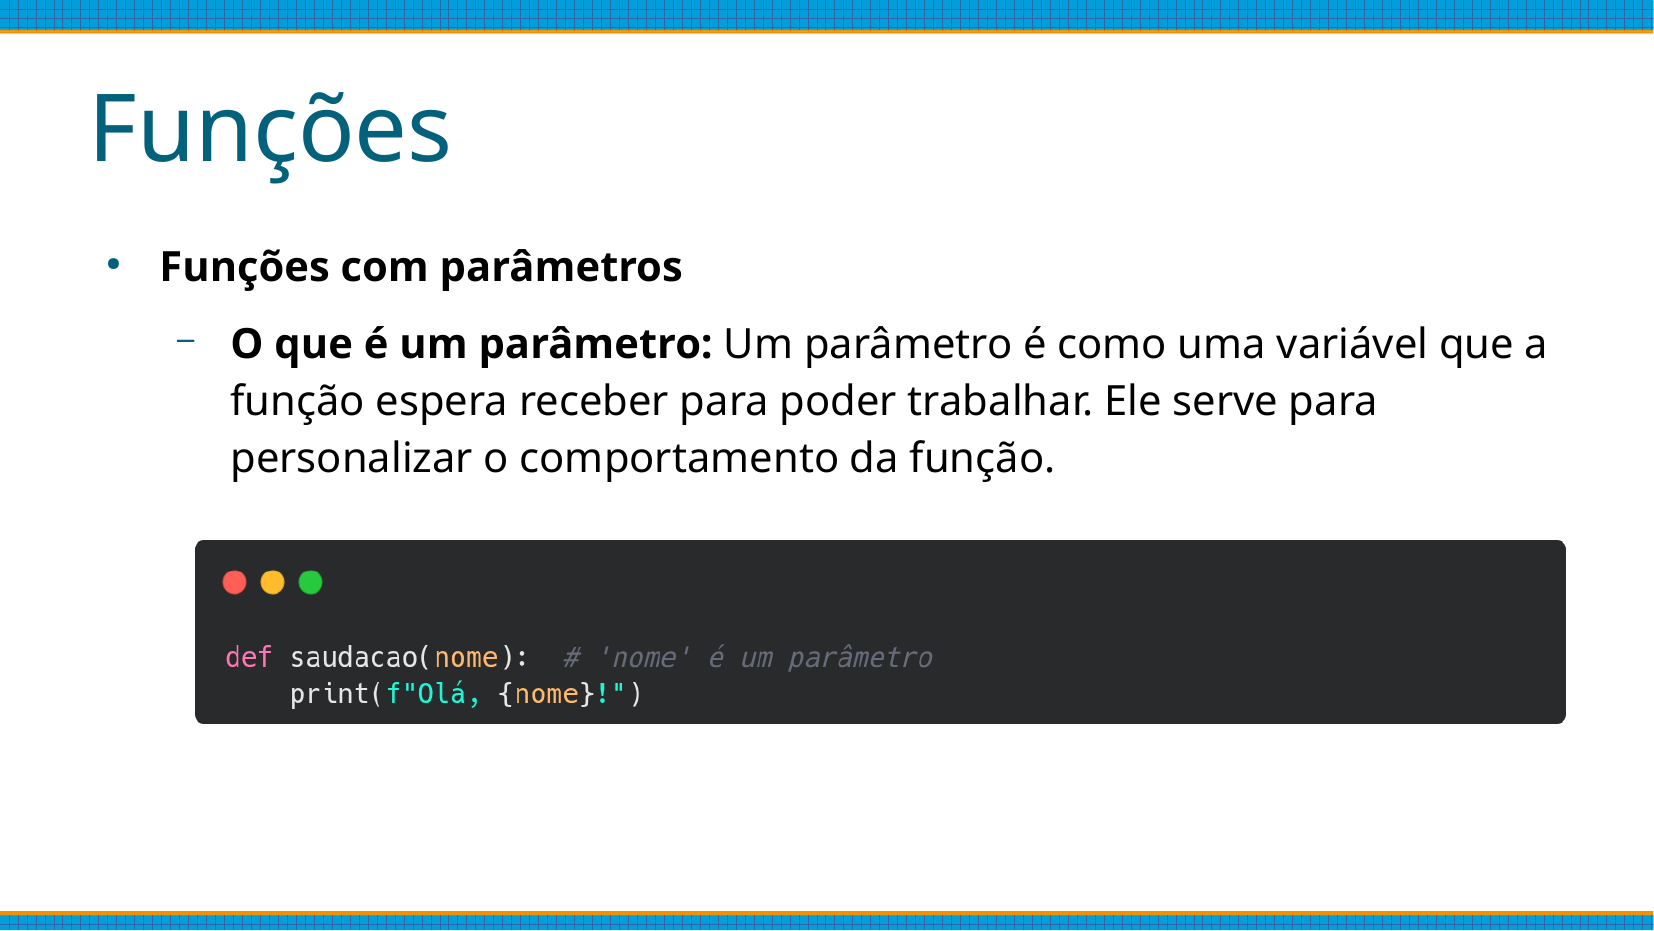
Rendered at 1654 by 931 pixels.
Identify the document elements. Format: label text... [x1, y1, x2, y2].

title Funções [88, 44, 1565, 207]
list Funções com parâmetros O que é um parâmetro: Um parâmetro é como uma variável que a função espera receber para poder trabalhar. Ele serve para personalizar o comportamento da função. [88, 236, 1565, 901]
picture [177, 524, 1583, 739]
